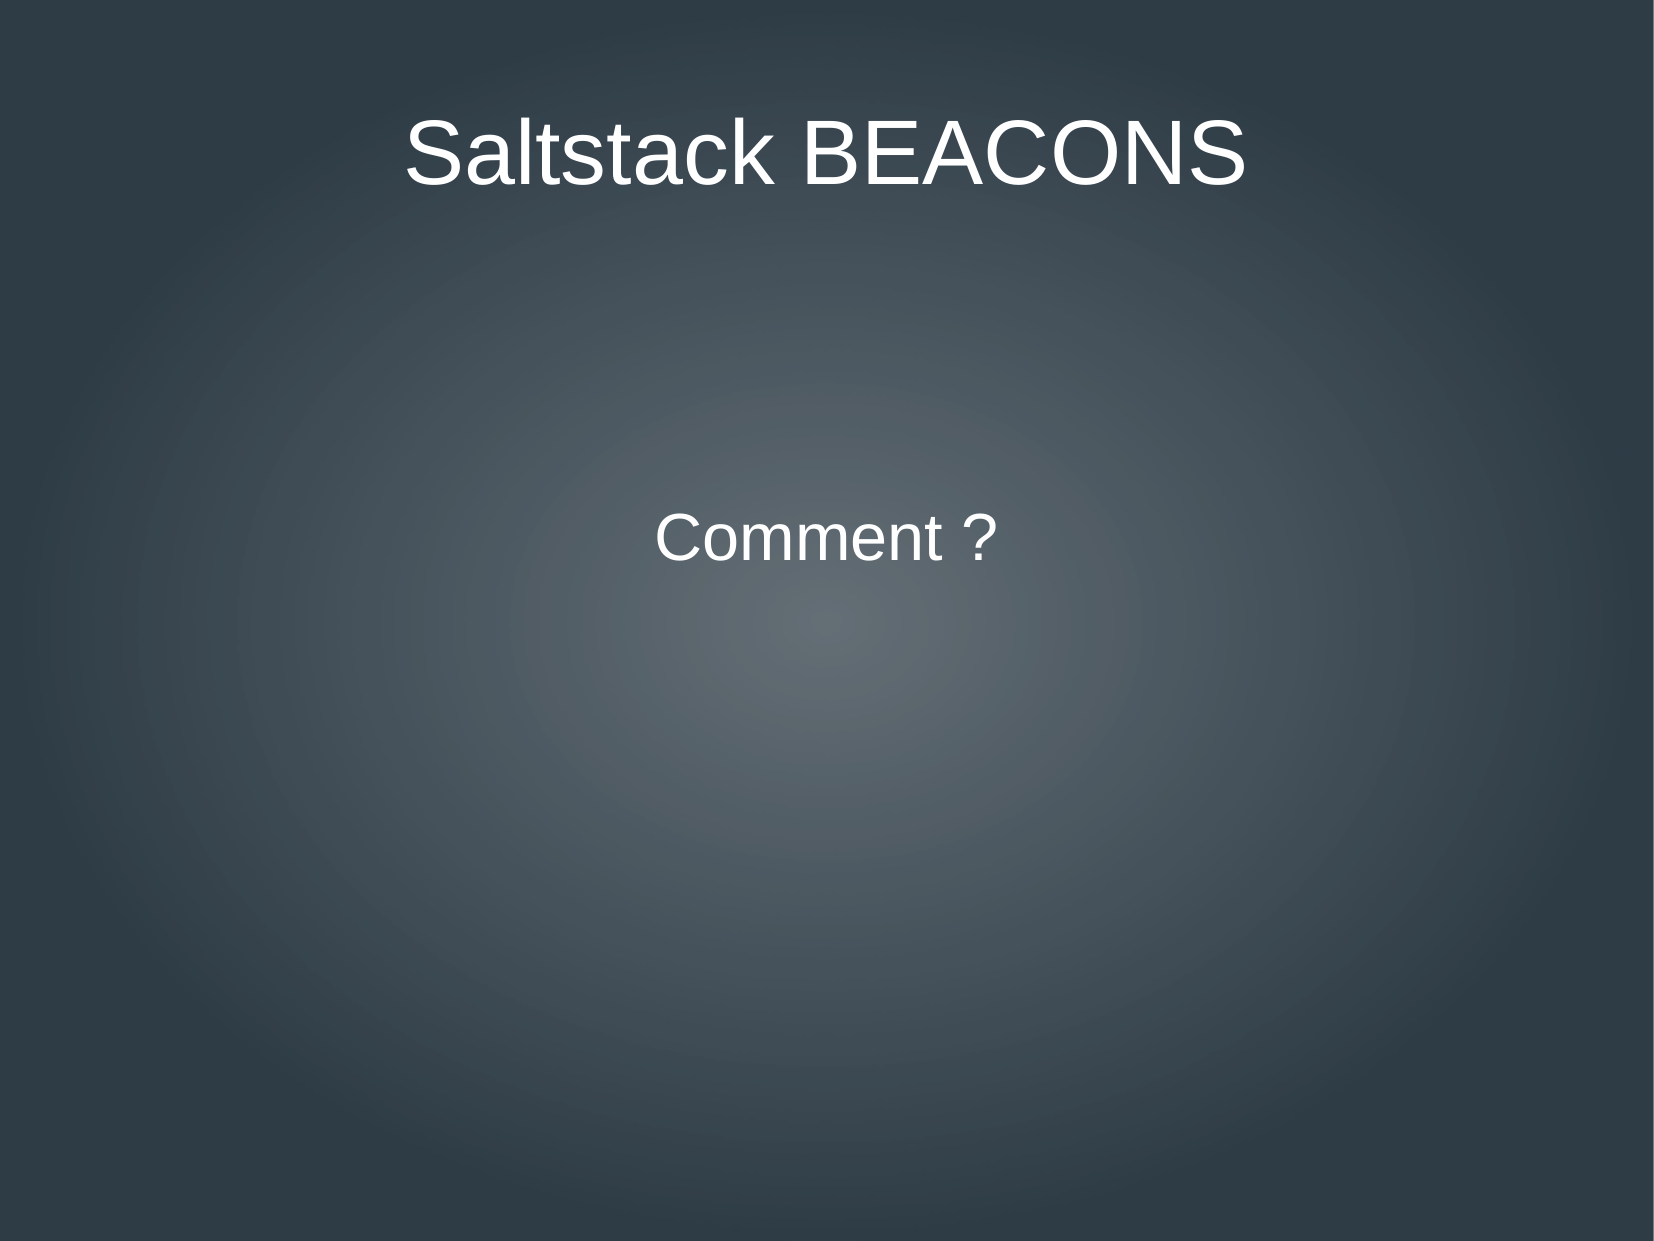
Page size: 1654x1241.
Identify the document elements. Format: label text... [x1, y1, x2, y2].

title Saltstack BEACONS [82, 49, 1571, 257]
subtitle Comment ? [82, 290, 1571, 1010]
